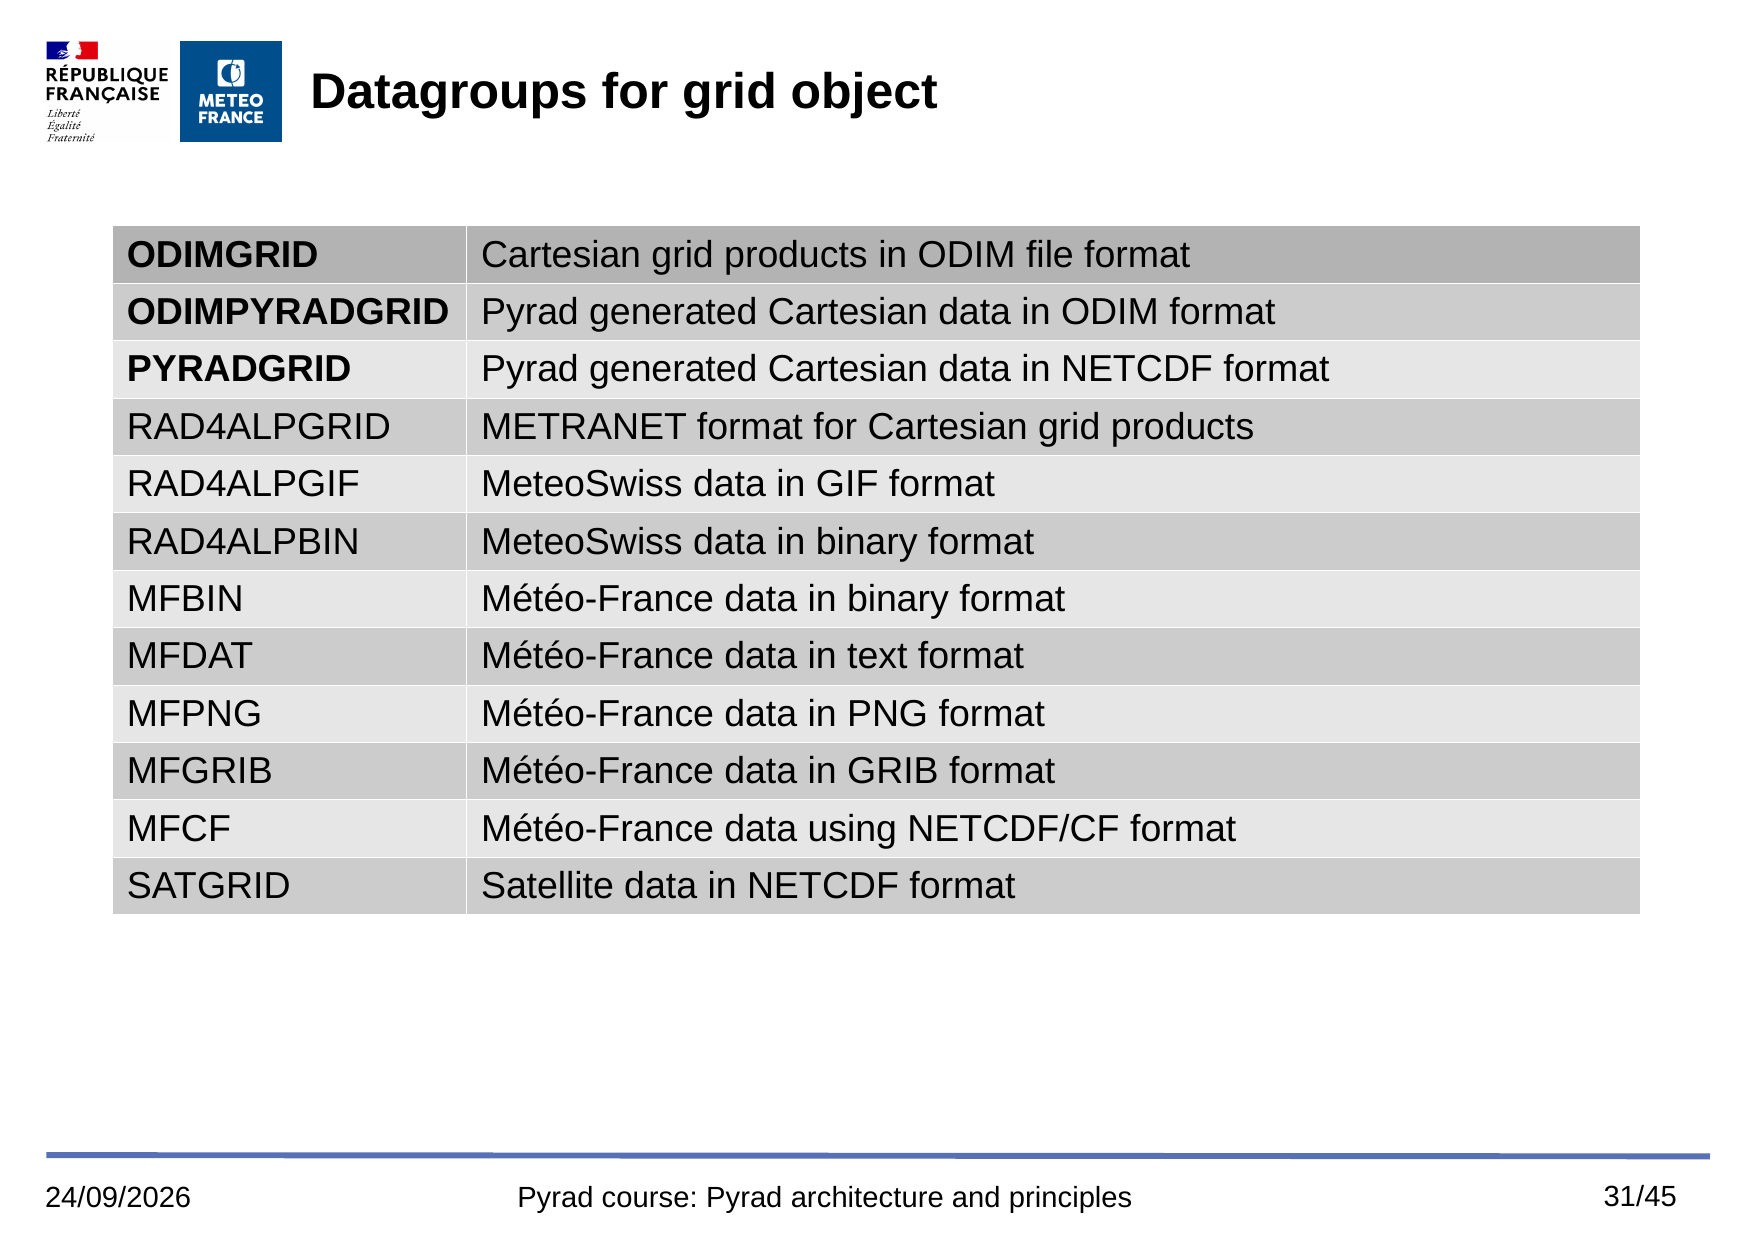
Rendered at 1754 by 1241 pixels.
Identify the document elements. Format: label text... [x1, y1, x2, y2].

table_cell MeteoSwiss data in GIF format [467, 456, 1640, 512]
table_cell PYRADGRID [113, 341, 466, 398]
table_cell Pyrad generated Cartesian data in ODIM format [467, 284, 1640, 340]
table_cell Météo-France data in GRIB format [467, 743, 1640, 799]
table_cell MFDAT [113, 628, 466, 685]
table_cell RAD4ALPBIN [113, 513, 466, 570]
table_cell Météo-France data using NETCDF/CF format [467, 800, 1640, 857]
table_cell METRANET format for Cartesian grid products [467, 399, 1640, 455]
table_cell MFGRIB [113, 743, 466, 799]
table_cell RAD4ALPGIF [113, 456, 466, 512]
picture [180, 41, 282, 142]
table_cell Météo-France data in binary format [467, 571, 1640, 627]
title Datagroups for grid object [310, 40, 1697, 142]
table_cell Météo-France data in text format [467, 628, 1640, 685]
table_cell RAD4ALPGRID [113, 399, 466, 455]
table_cell Satellite data in NETCDF format [467, 858, 1640, 914]
picture [46, 41, 172, 142]
table_cell ODIMPYRADGRID [113, 284, 466, 340]
table_header Cartesian grid products in ODIM file format [467, 226, 1640, 283]
table_cell Pyrad generated Cartesian data in NETCDF format [467, 341, 1640, 398]
table_header ODIMGRID [113, 226, 466, 283]
table_cell MFPNG [113, 686, 466, 742]
table_cell Météo-France data in PNG format [467, 686, 1640, 742]
table_cell MeteoSwiss data in binary format [467, 513, 1640, 570]
table_cell MFCF [113, 800, 466, 857]
table_cell MFBIN [113, 571, 466, 627]
table_cell SATGRID [113, 858, 466, 914]
